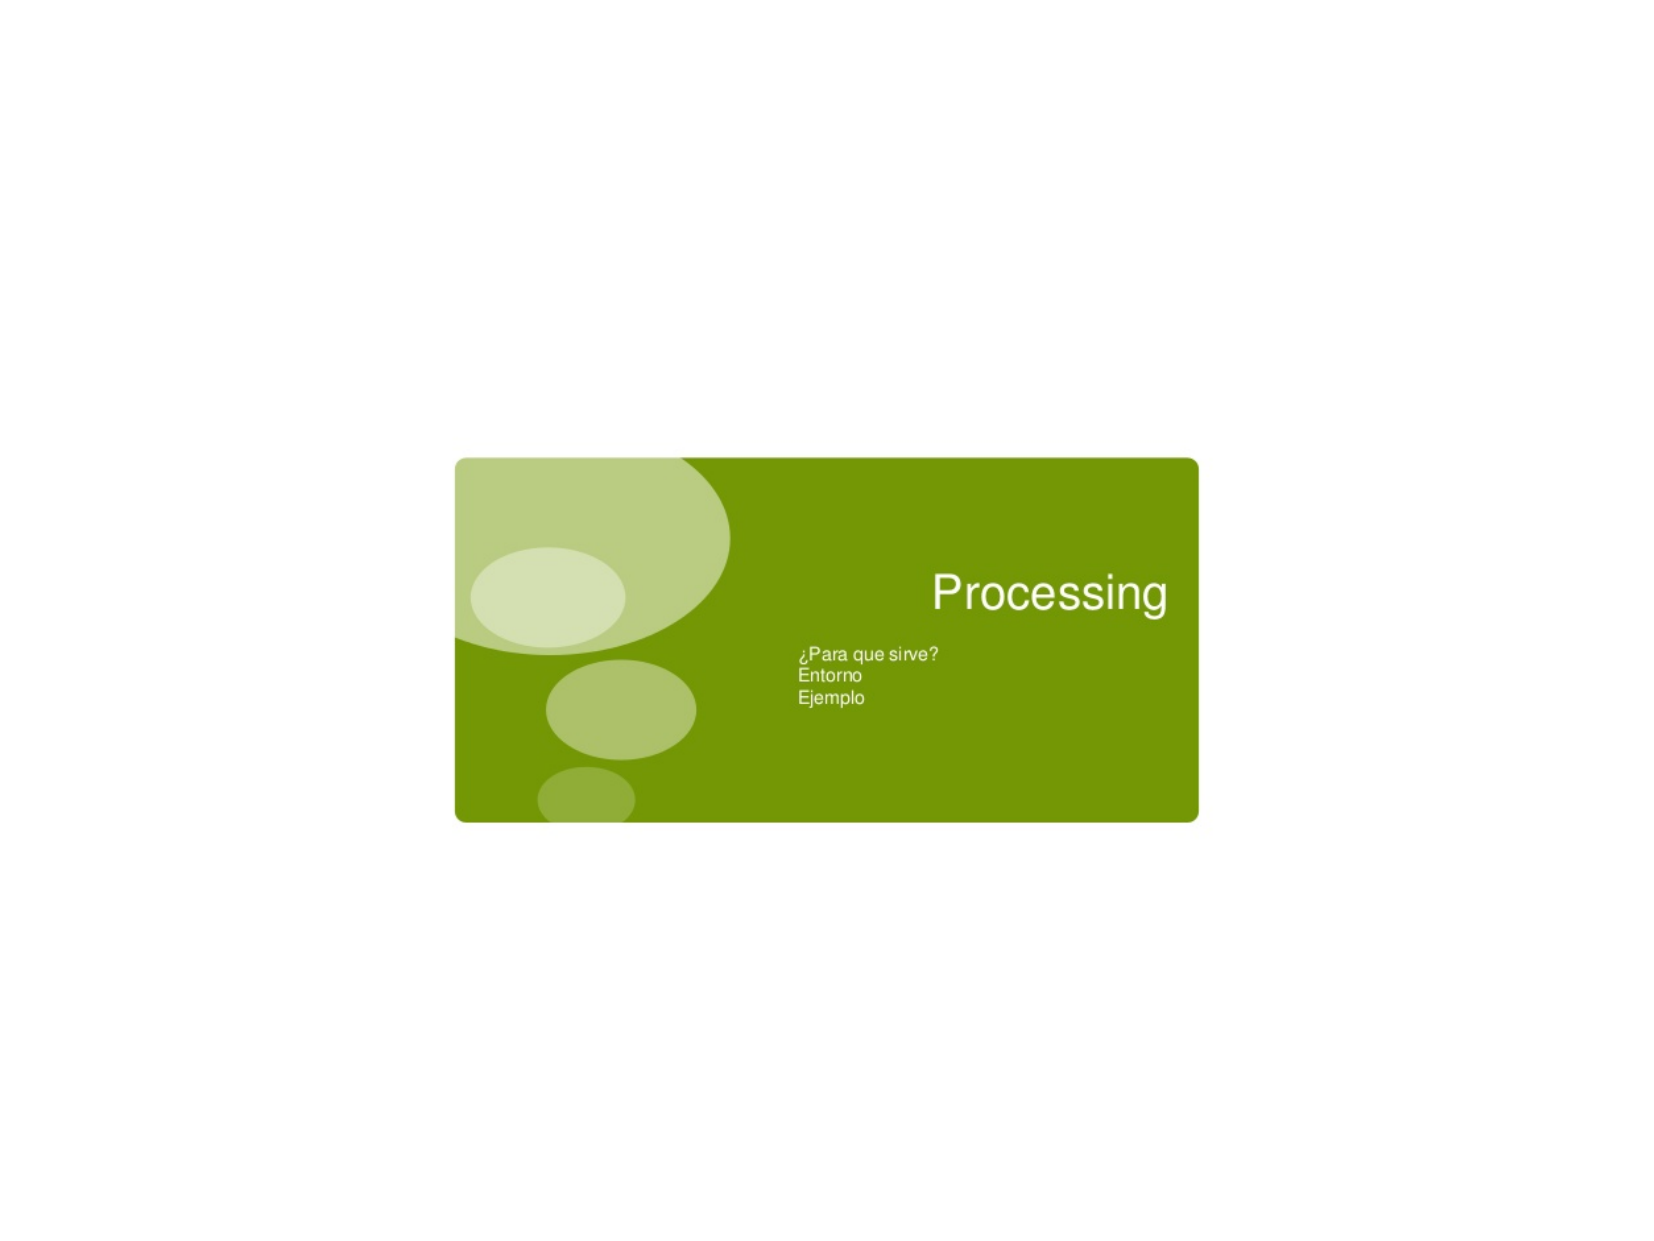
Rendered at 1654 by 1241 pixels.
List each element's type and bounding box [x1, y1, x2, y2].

picture [347, 290, 1307, 1010]
